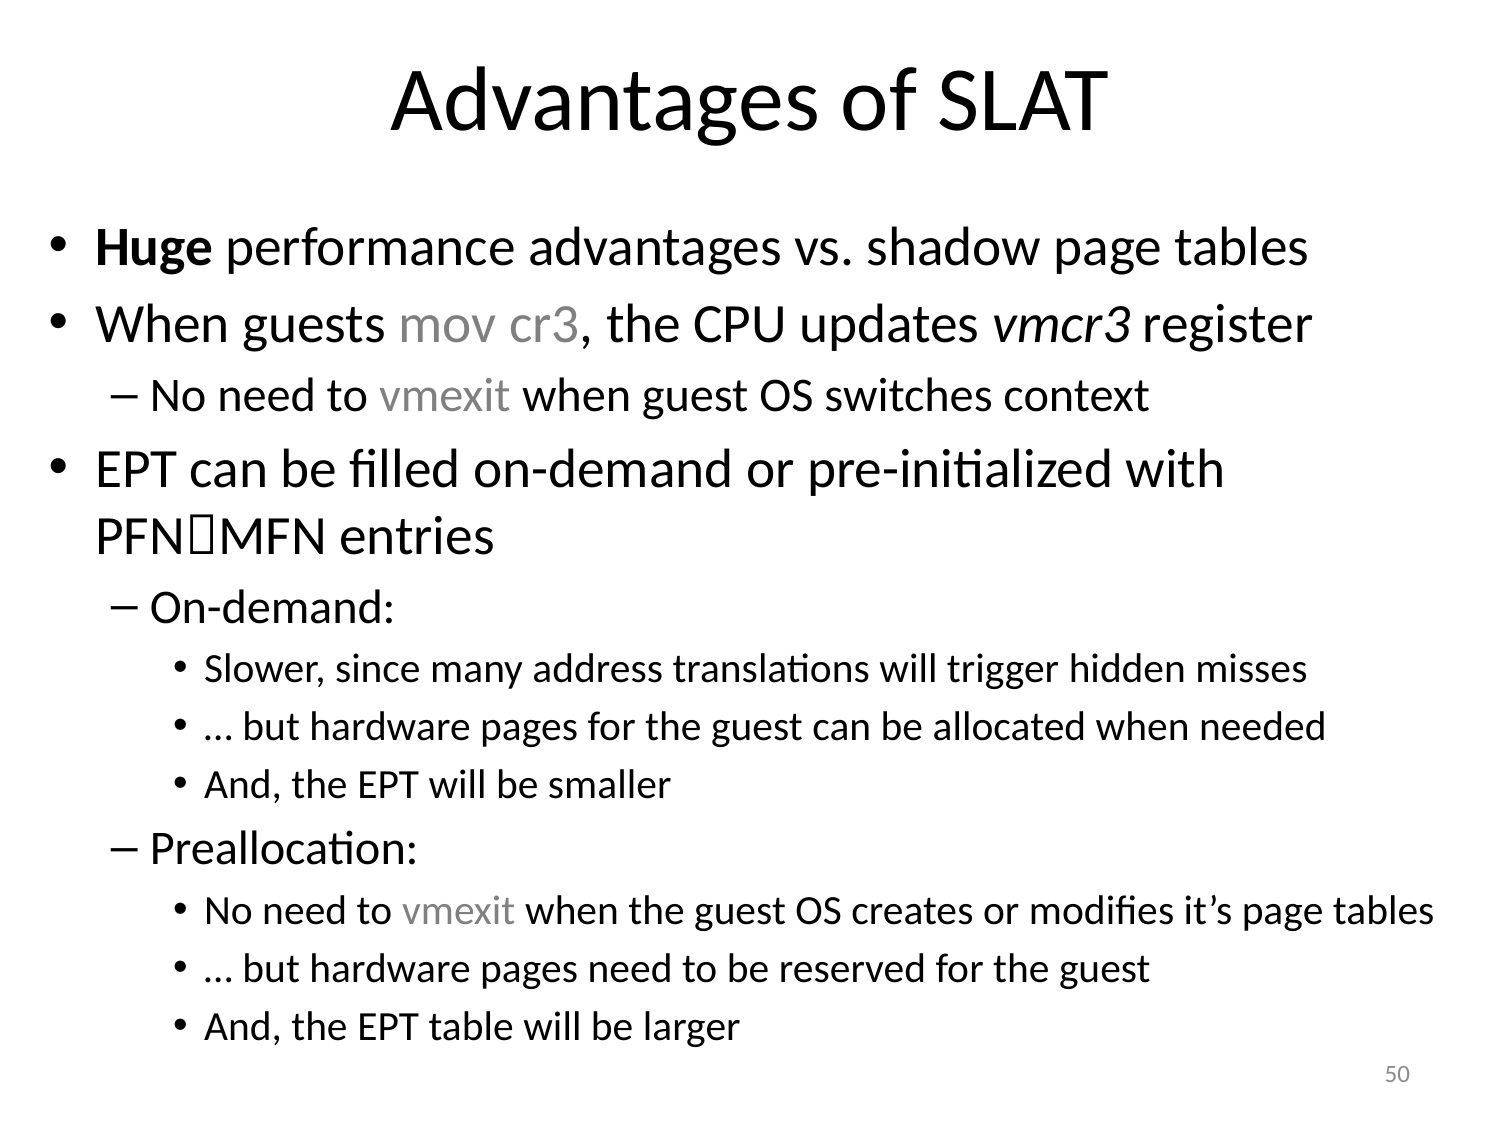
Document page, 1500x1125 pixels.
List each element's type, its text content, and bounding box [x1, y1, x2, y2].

list Huge performance advantages vs. shadow page tables When guests mov cr3, the CPU updates vmcr3 register No need to vmexit when guest OS switches context EPT can be filled on-demand or pre-initialized with PFNMFN entries On-demand: Slower, since many address translations will trigger hidden misses … but hardware pages for the guest can be allocated when needed And, the EPT will be smaller Preallocation: No need to vmexit when the guest OS creates or modifies it’s page tables … but hardware pages need to be reserved for the guest And, the EPT table will be larger [33, 202, 1467, 1104]
slide_number <number> [1074, 1042, 1425, 1103]
title Advantages of SLAT [75, 0, 1425, 188]
